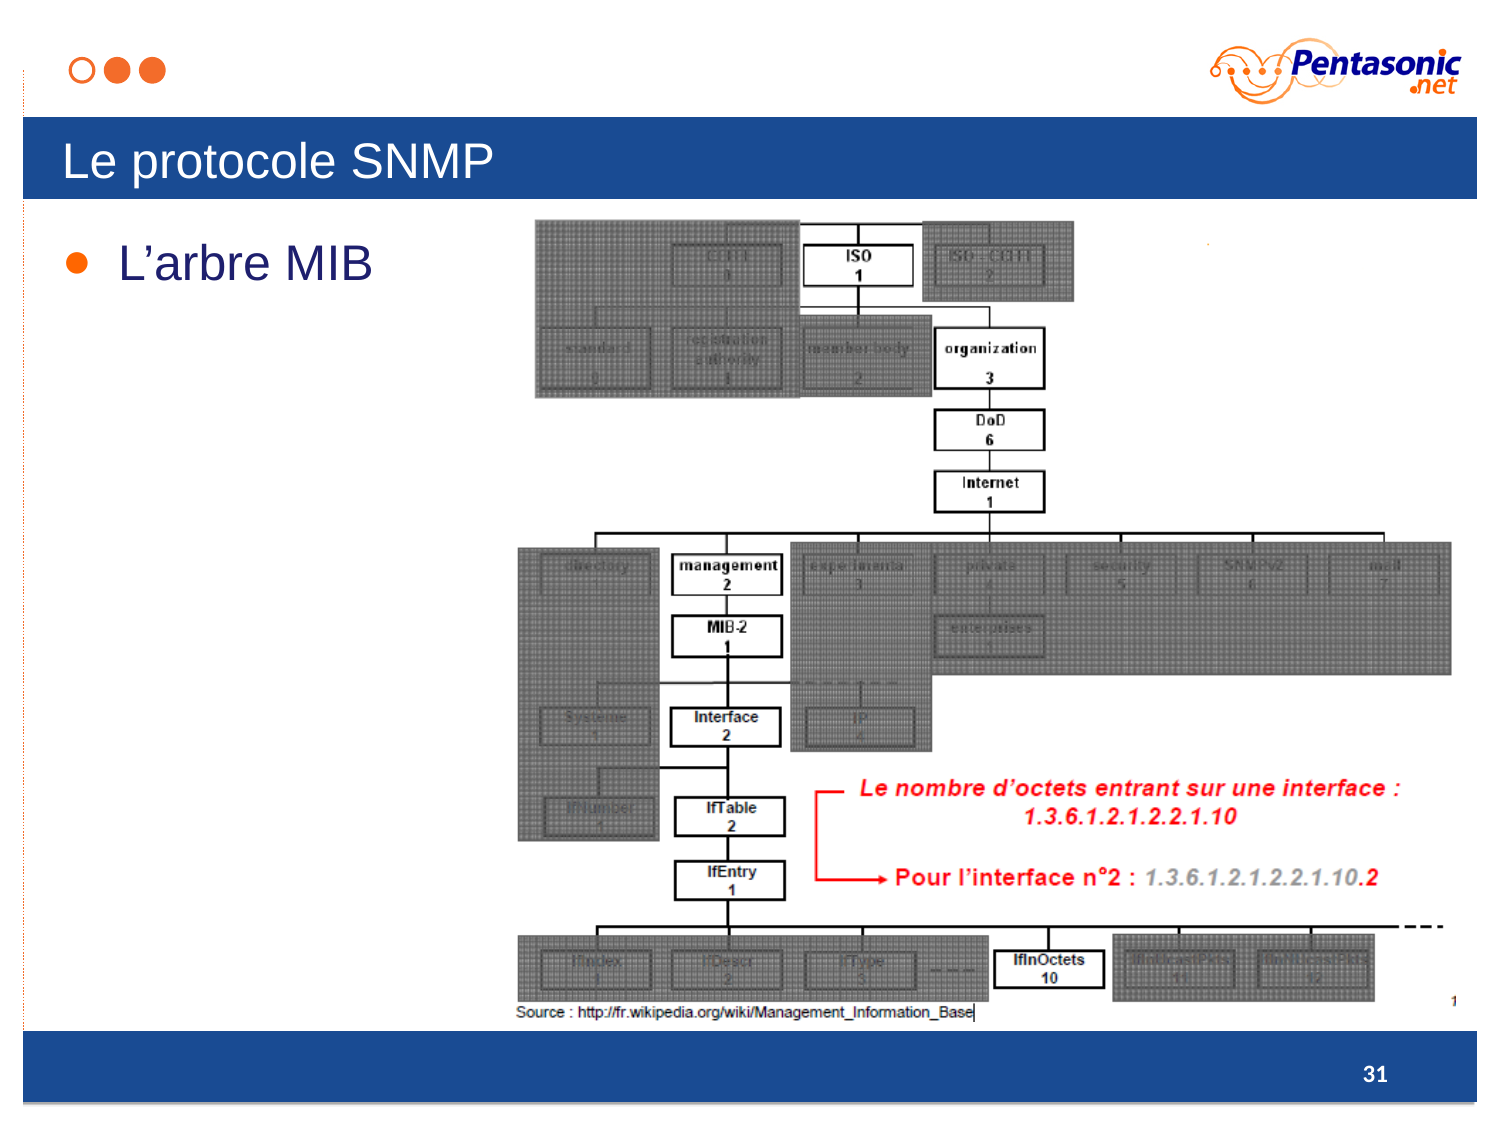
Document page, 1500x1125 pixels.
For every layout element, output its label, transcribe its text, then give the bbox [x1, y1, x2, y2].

text_box 31 [1347, 1042, 1477, 1103]
picture [501, 208, 1456, 1022]
title Le protocole SNMP [46, 117, 1454, 200]
list L’arbre MIB [46, 222, 501, 1008]
